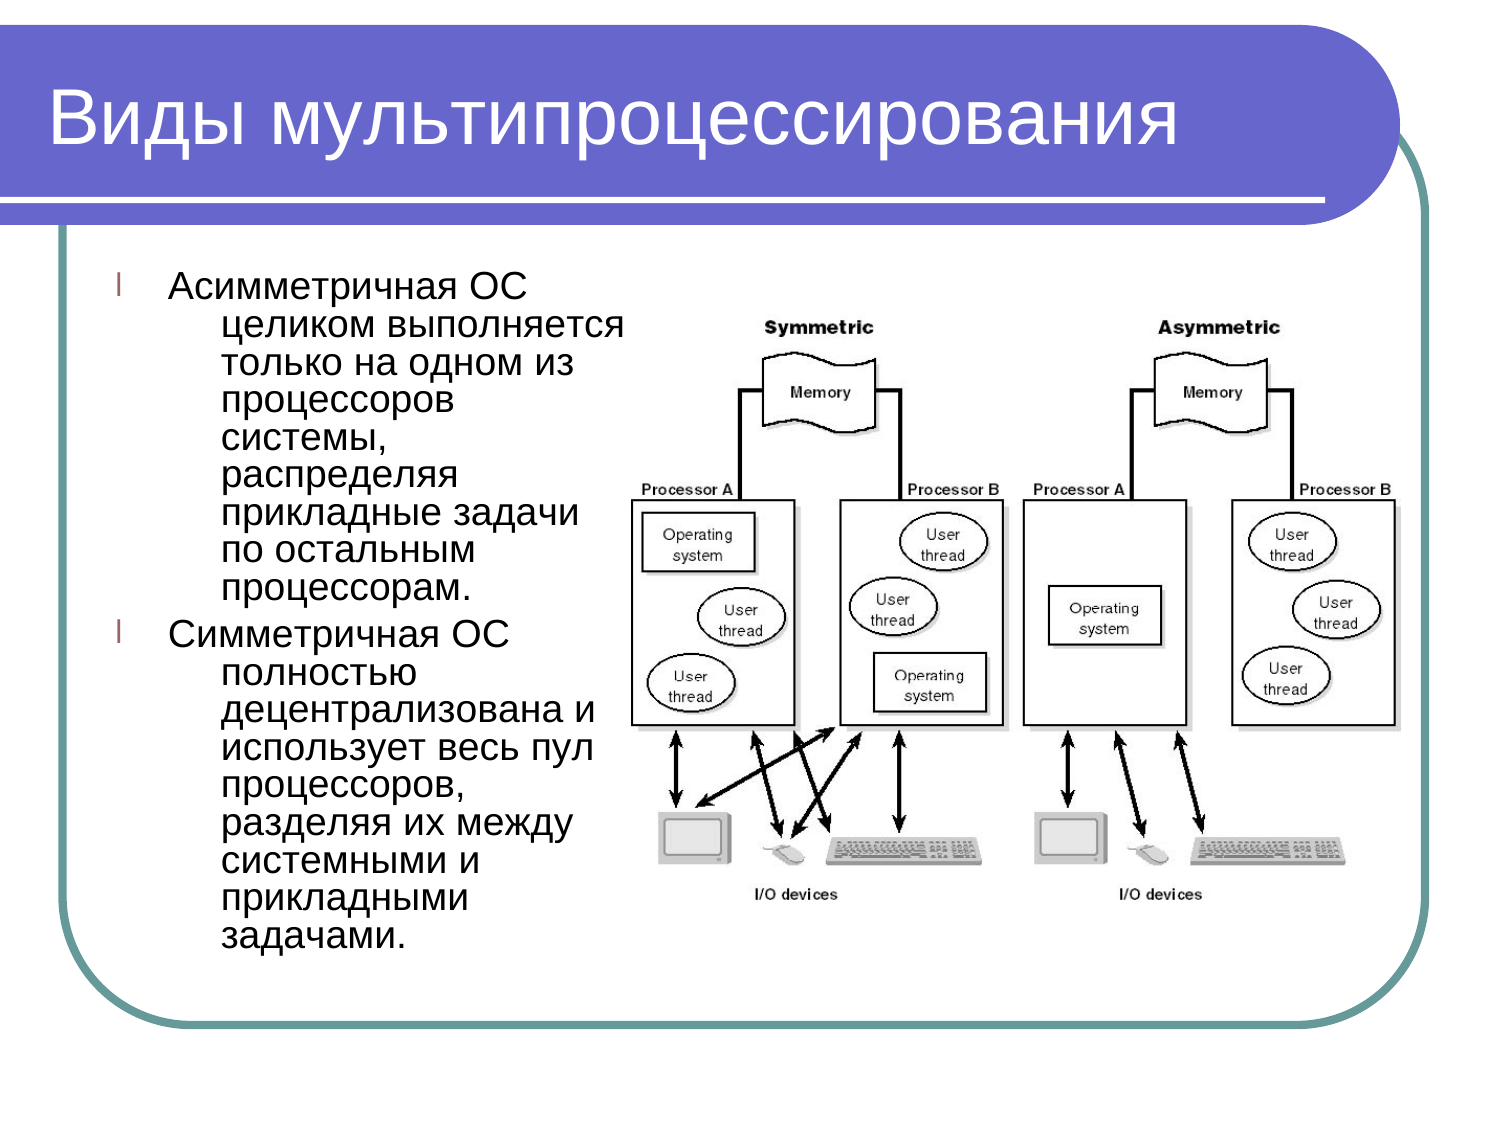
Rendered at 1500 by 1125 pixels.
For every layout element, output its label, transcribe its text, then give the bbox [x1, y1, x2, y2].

title Виды мультипроцессирования [32, 37, 1347, 188]
picture [631, 314, 1401, 903]
list Асимметричная ОС целиком выполняется только на одном из процессоров системы, распределяя прикладные задачи по остальным процессорам. Симметричная ОС полностью децентрализована и использует весь пул процессоров, разделяя их между системными и прикладными задачами. [99, 262, 644, 988]
